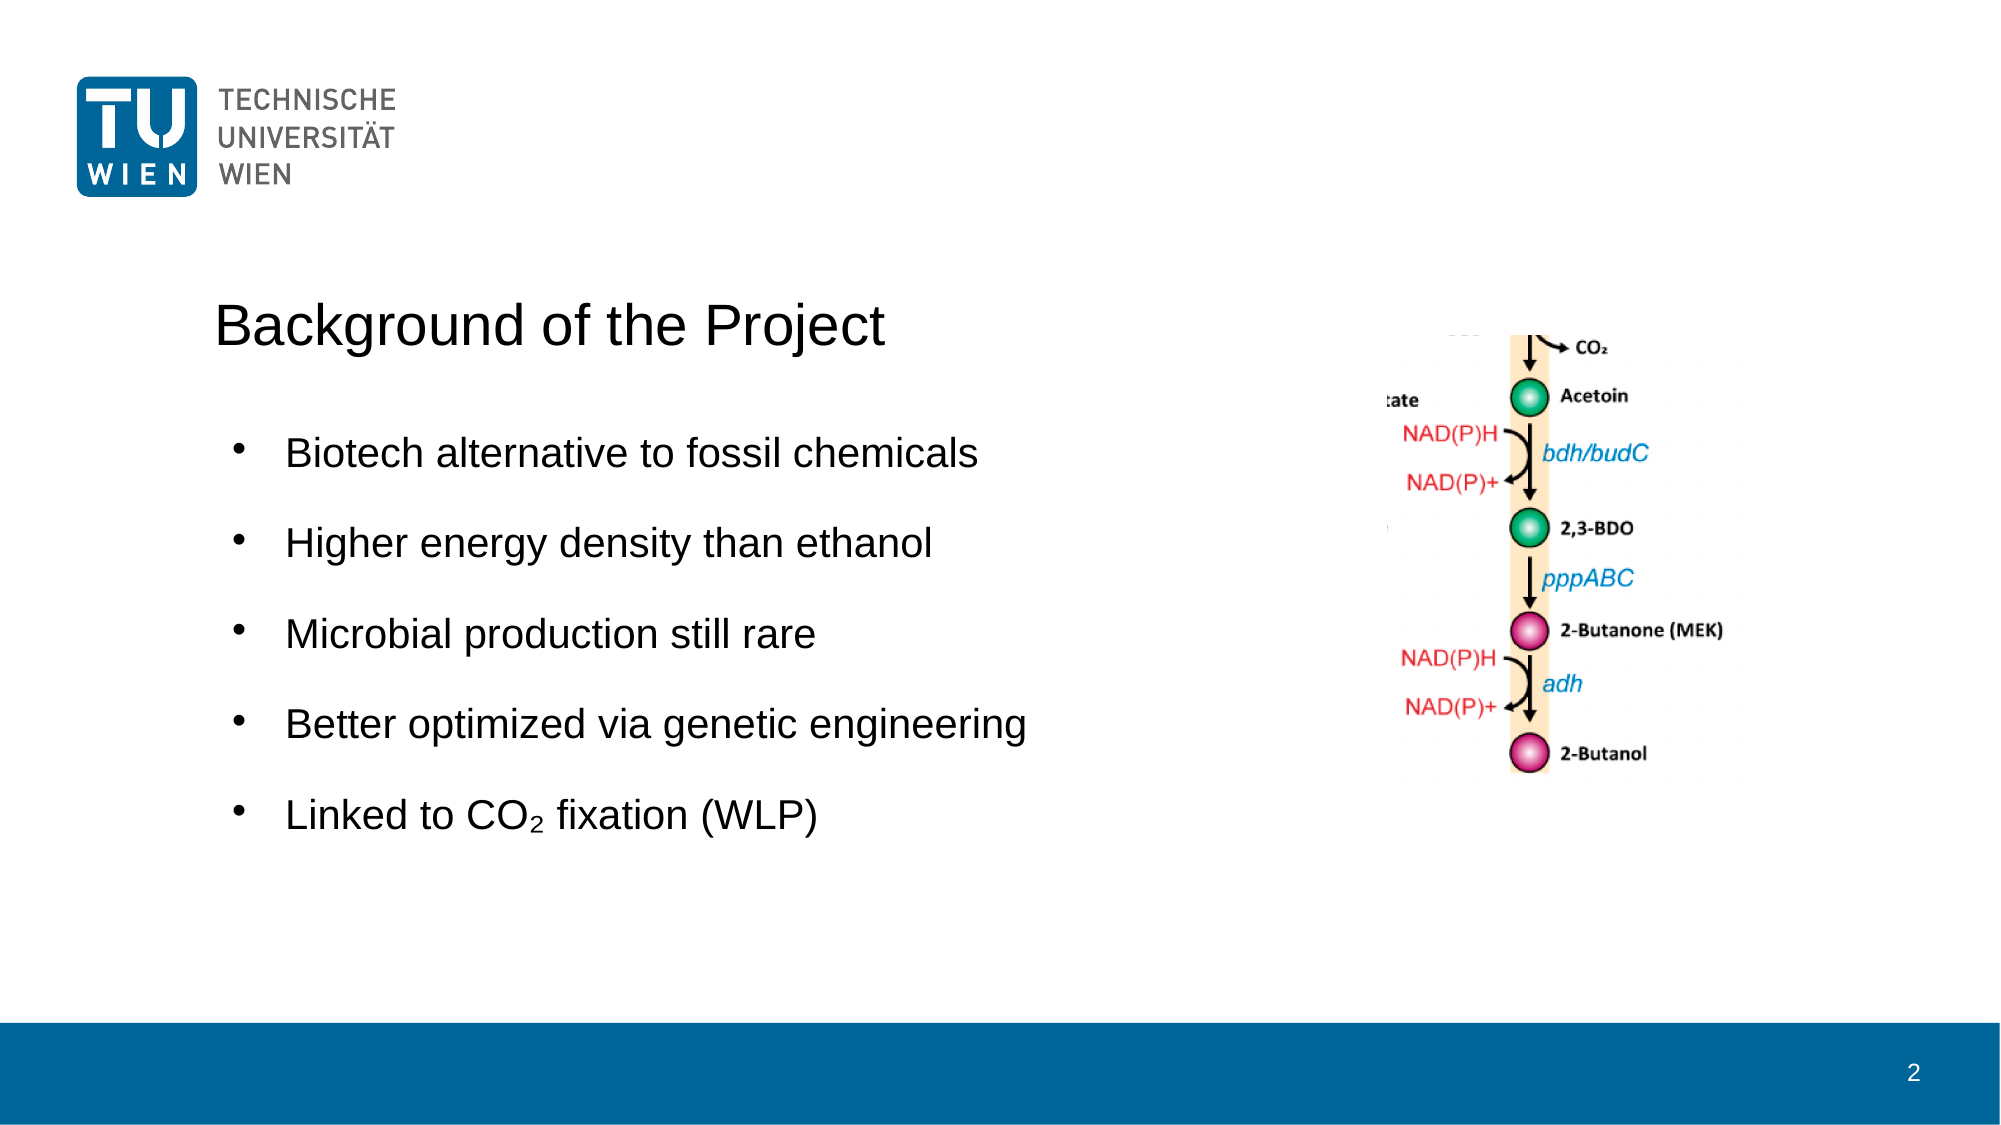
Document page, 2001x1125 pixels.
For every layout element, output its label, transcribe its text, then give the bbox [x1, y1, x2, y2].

list Biotech alternative to fossil chemicals Higher energy density than ethanol Microbial production still rare Better optimized via genetic engineering Linked to CO₂ fixation (WLP) [214, 431, 1922, 941]
picture [1387, 335, 1763, 790]
title Background of the Project [214, 254, 1922, 390]
